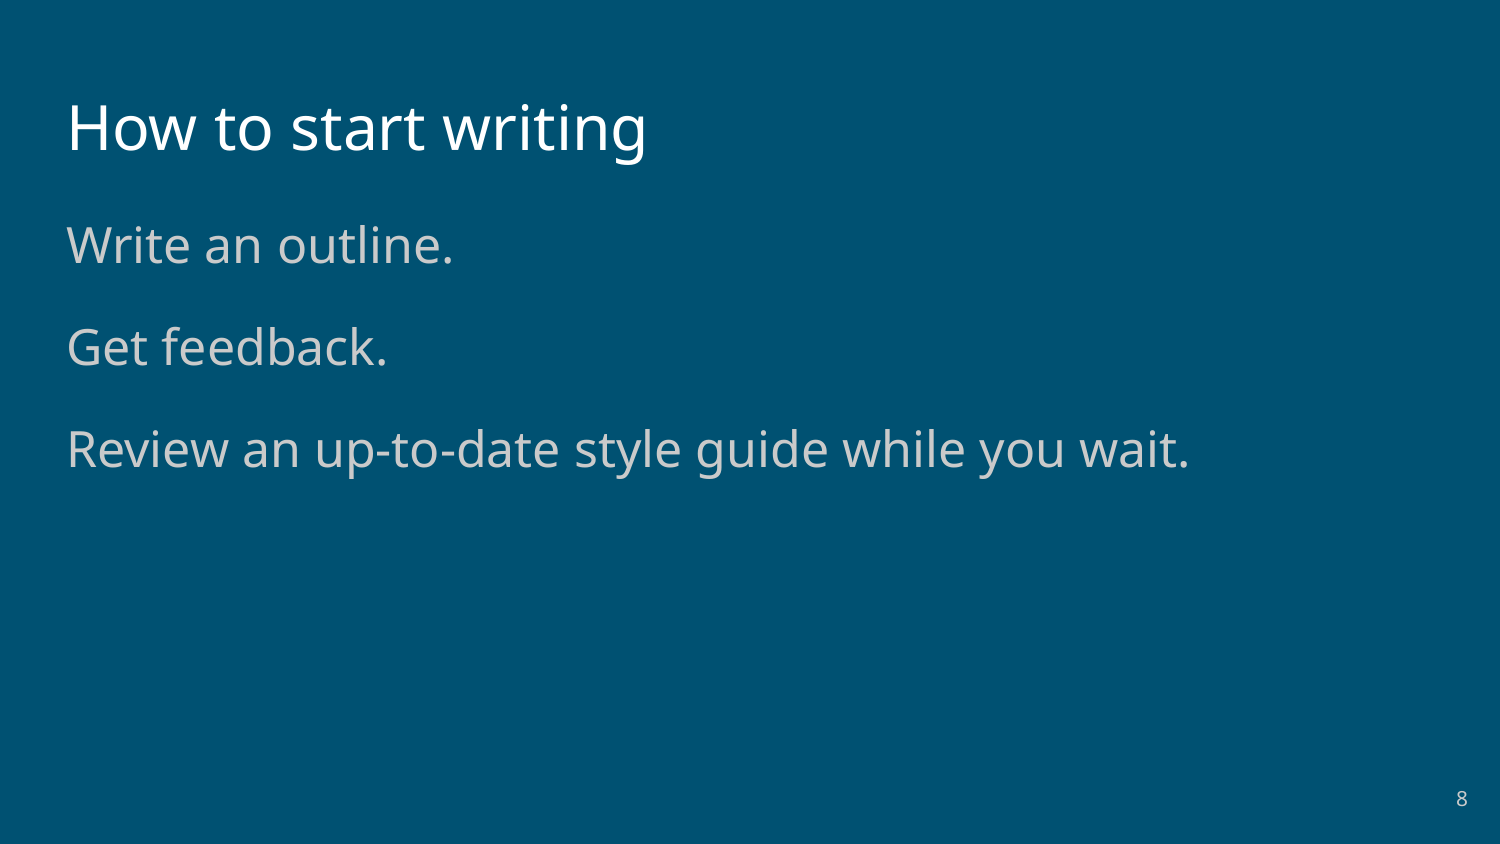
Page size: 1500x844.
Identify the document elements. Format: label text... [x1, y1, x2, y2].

title How to start writing [51, 72, 1449, 167]
slide_number 14 [1392, 767, 1483, 833]
list Write an outline. Get feedback. Review an up-to-date style guide while you wait. [51, 189, 1449, 750]
